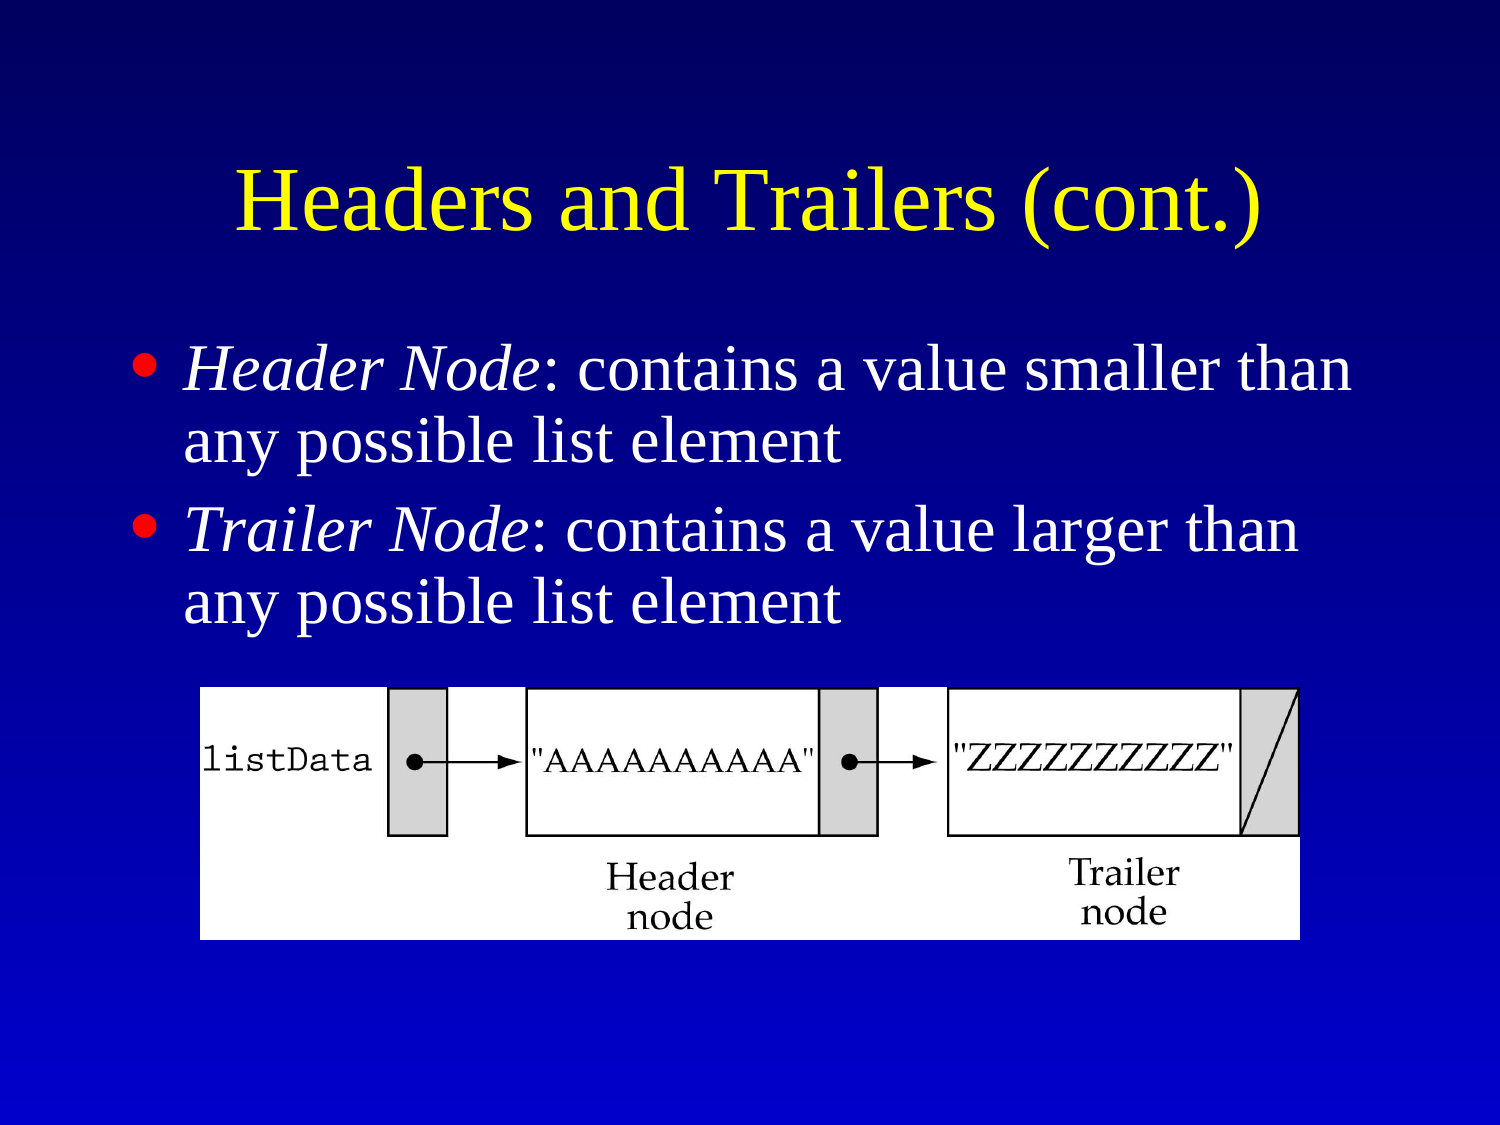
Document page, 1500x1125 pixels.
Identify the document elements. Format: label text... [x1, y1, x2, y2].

list Header Node: contains a value smaller than any possible list element Trailer Node: contains a value larger than any possible list element [112, 324, 1388, 675]
title Headers and Trailers (cont.) [112, 99, 1388, 288]
picture [200, 687, 1300, 940]
